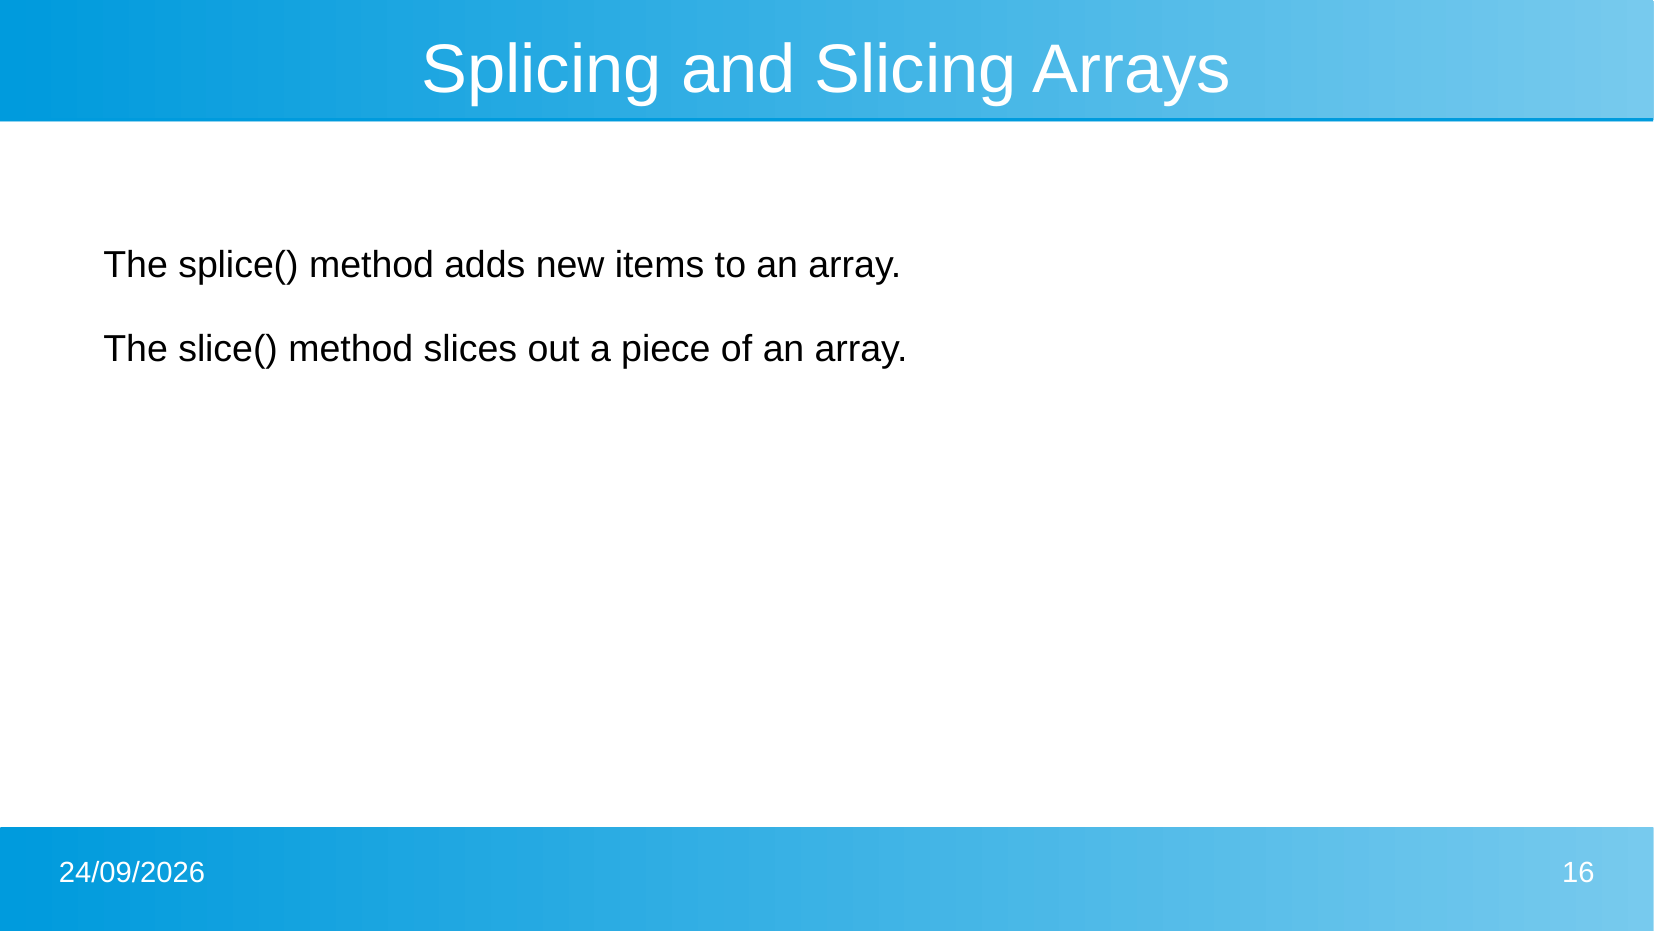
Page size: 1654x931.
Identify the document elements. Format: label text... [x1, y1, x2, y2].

title Splicing and Slicing Arrays [59, 29, 1595, 108]
text_box The splice() method adds new items to an array. The slice() method slices out a piece of an array. [88, 236, 1506, 378]
